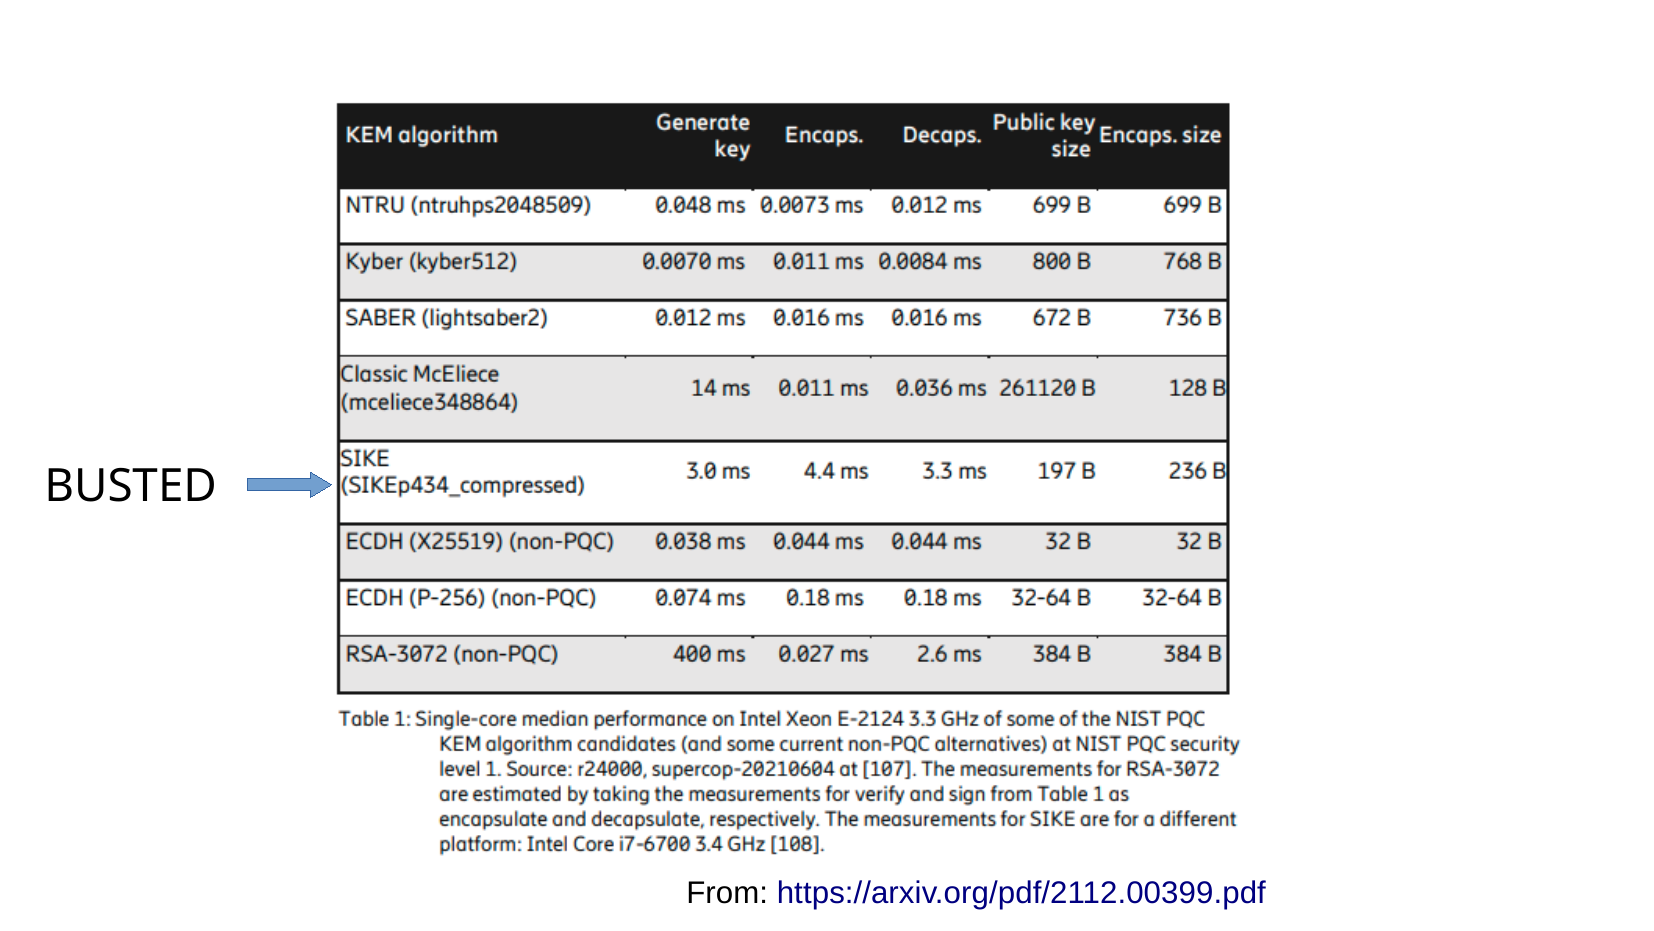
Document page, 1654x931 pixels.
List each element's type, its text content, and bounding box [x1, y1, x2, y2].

text_box BUSTED [29, 444, 247, 524]
picture [306, 80, 1272, 870]
text_box From: https://arxiv.org/pdf/2112.00399.pdf [671, 867, 1602, 918]
text_box [247, 472, 332, 498]
